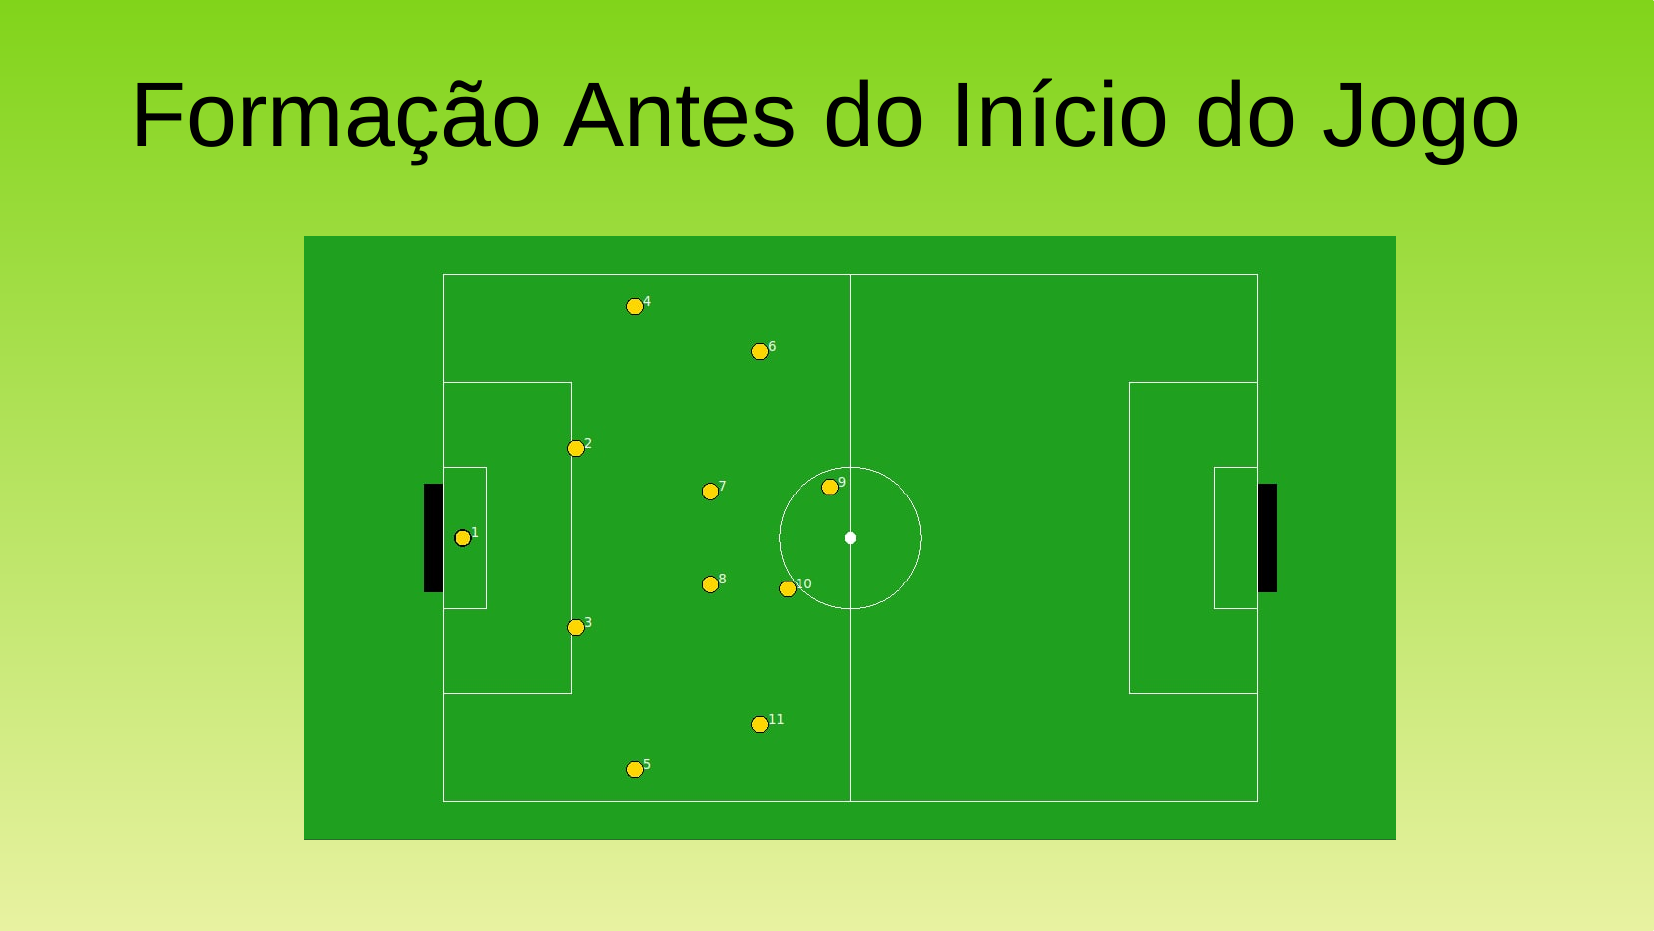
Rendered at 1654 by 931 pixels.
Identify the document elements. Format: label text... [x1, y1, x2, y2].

picture [304, 236, 1396, 841]
title Formação Antes do Início do Jogo [82, 37, 1571, 193]
